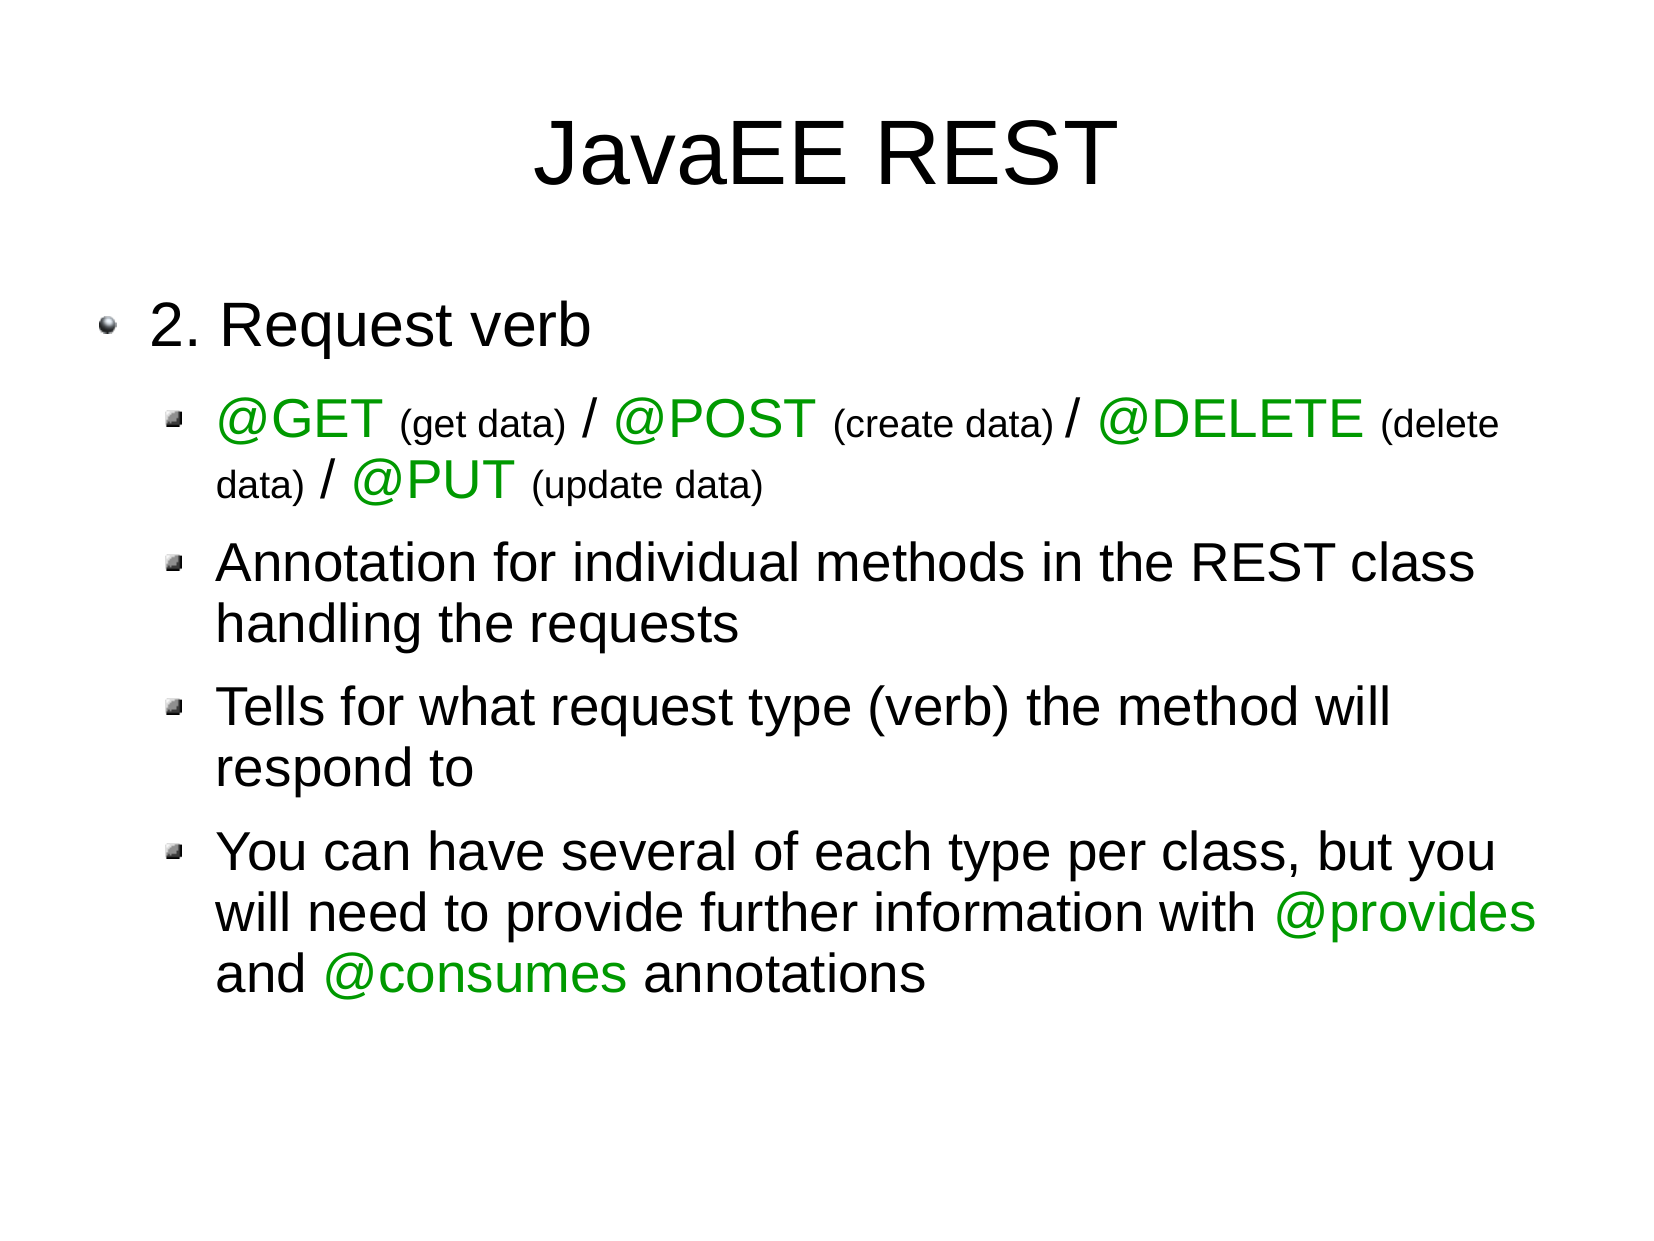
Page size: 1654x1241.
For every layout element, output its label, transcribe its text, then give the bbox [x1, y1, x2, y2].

list 2. Request verb @GET (get data) / @POST (create data) / @DELETE (delete data) / @PUT (update data) Annotation for individual methods in the REST class handling the requests Tells for what request type (verb) the method will respond to You can have several of each type per class, but you will need to provide further information with @provides and @consumes annotations [82, 290, 1571, 1010]
title JavaEE REST [82, 49, 1571, 257]
